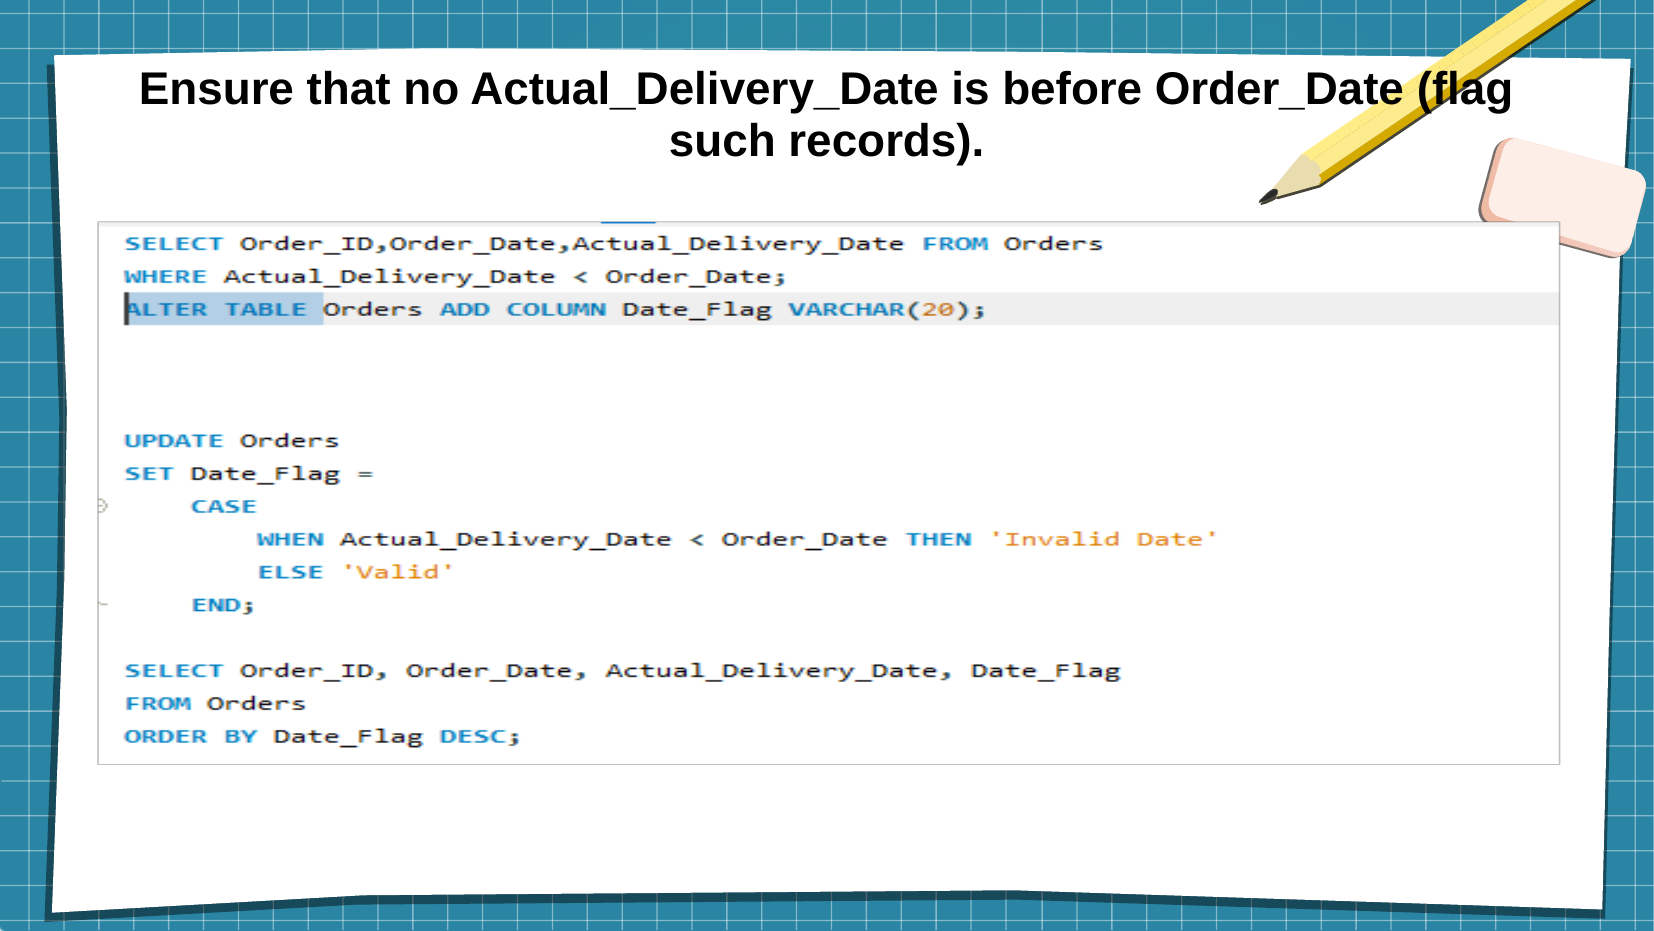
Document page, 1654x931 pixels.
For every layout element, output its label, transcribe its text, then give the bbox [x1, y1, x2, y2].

picture [94, 219, 1565, 768]
title Ensure that no Actual_Delivery_Date is before Order_Date (flag such records). [82, 36, 1571, 193]
